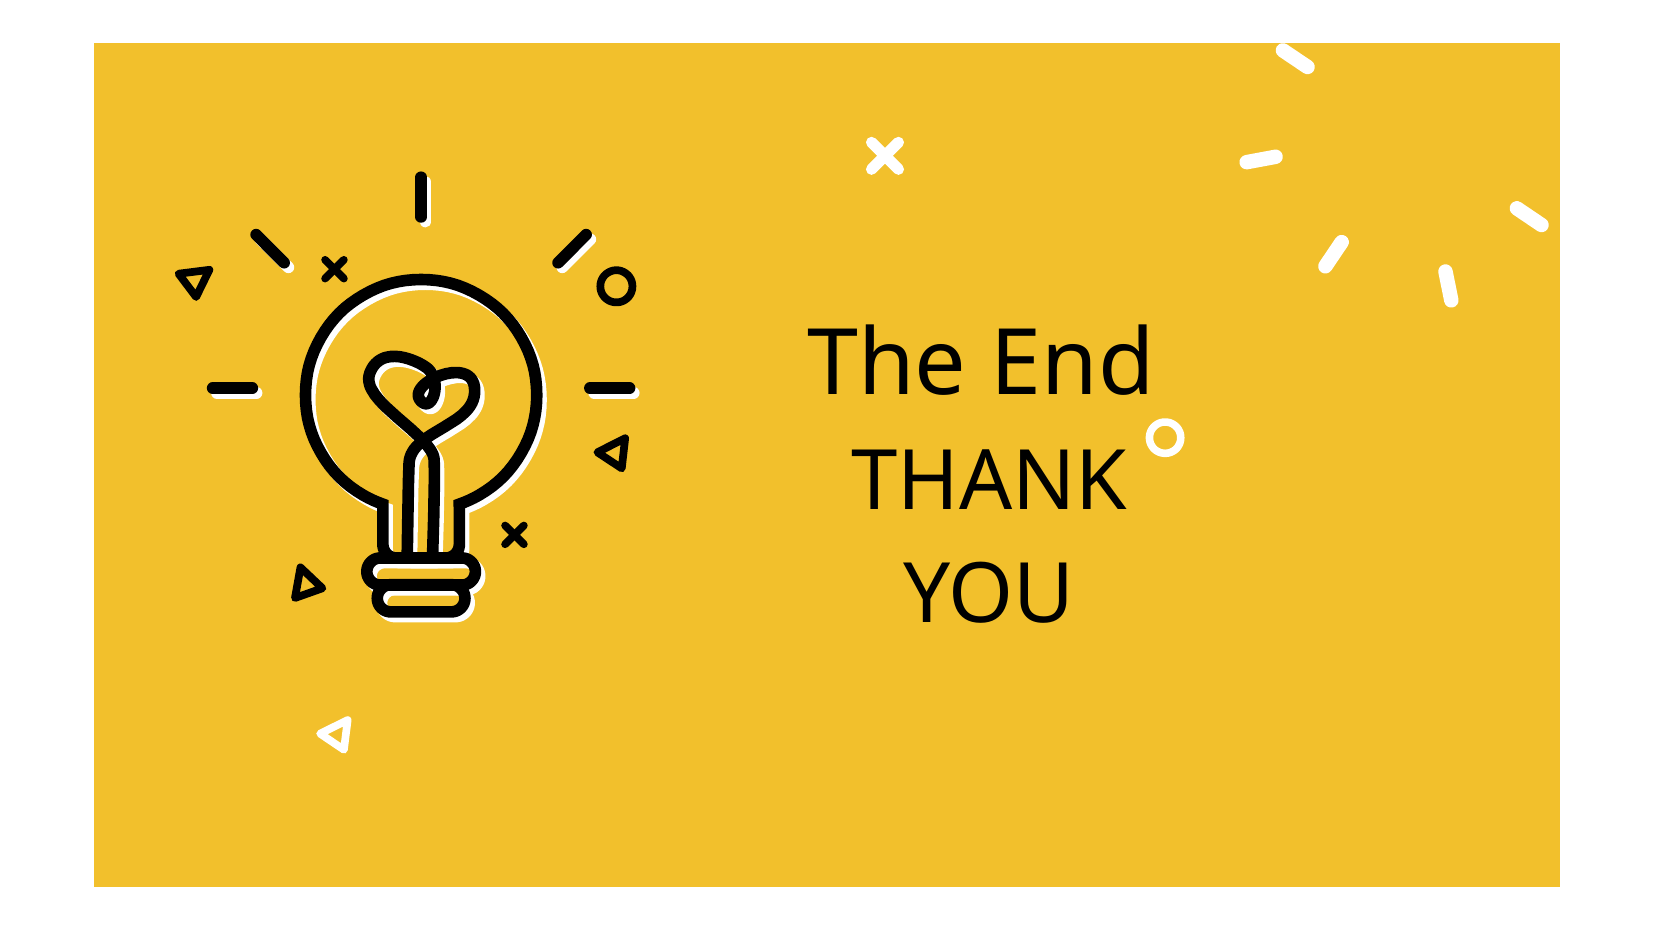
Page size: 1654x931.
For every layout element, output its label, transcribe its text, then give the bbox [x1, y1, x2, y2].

title THANK YOU [767, 476, 1211, 591]
title The End [679, 304, 1283, 414]
